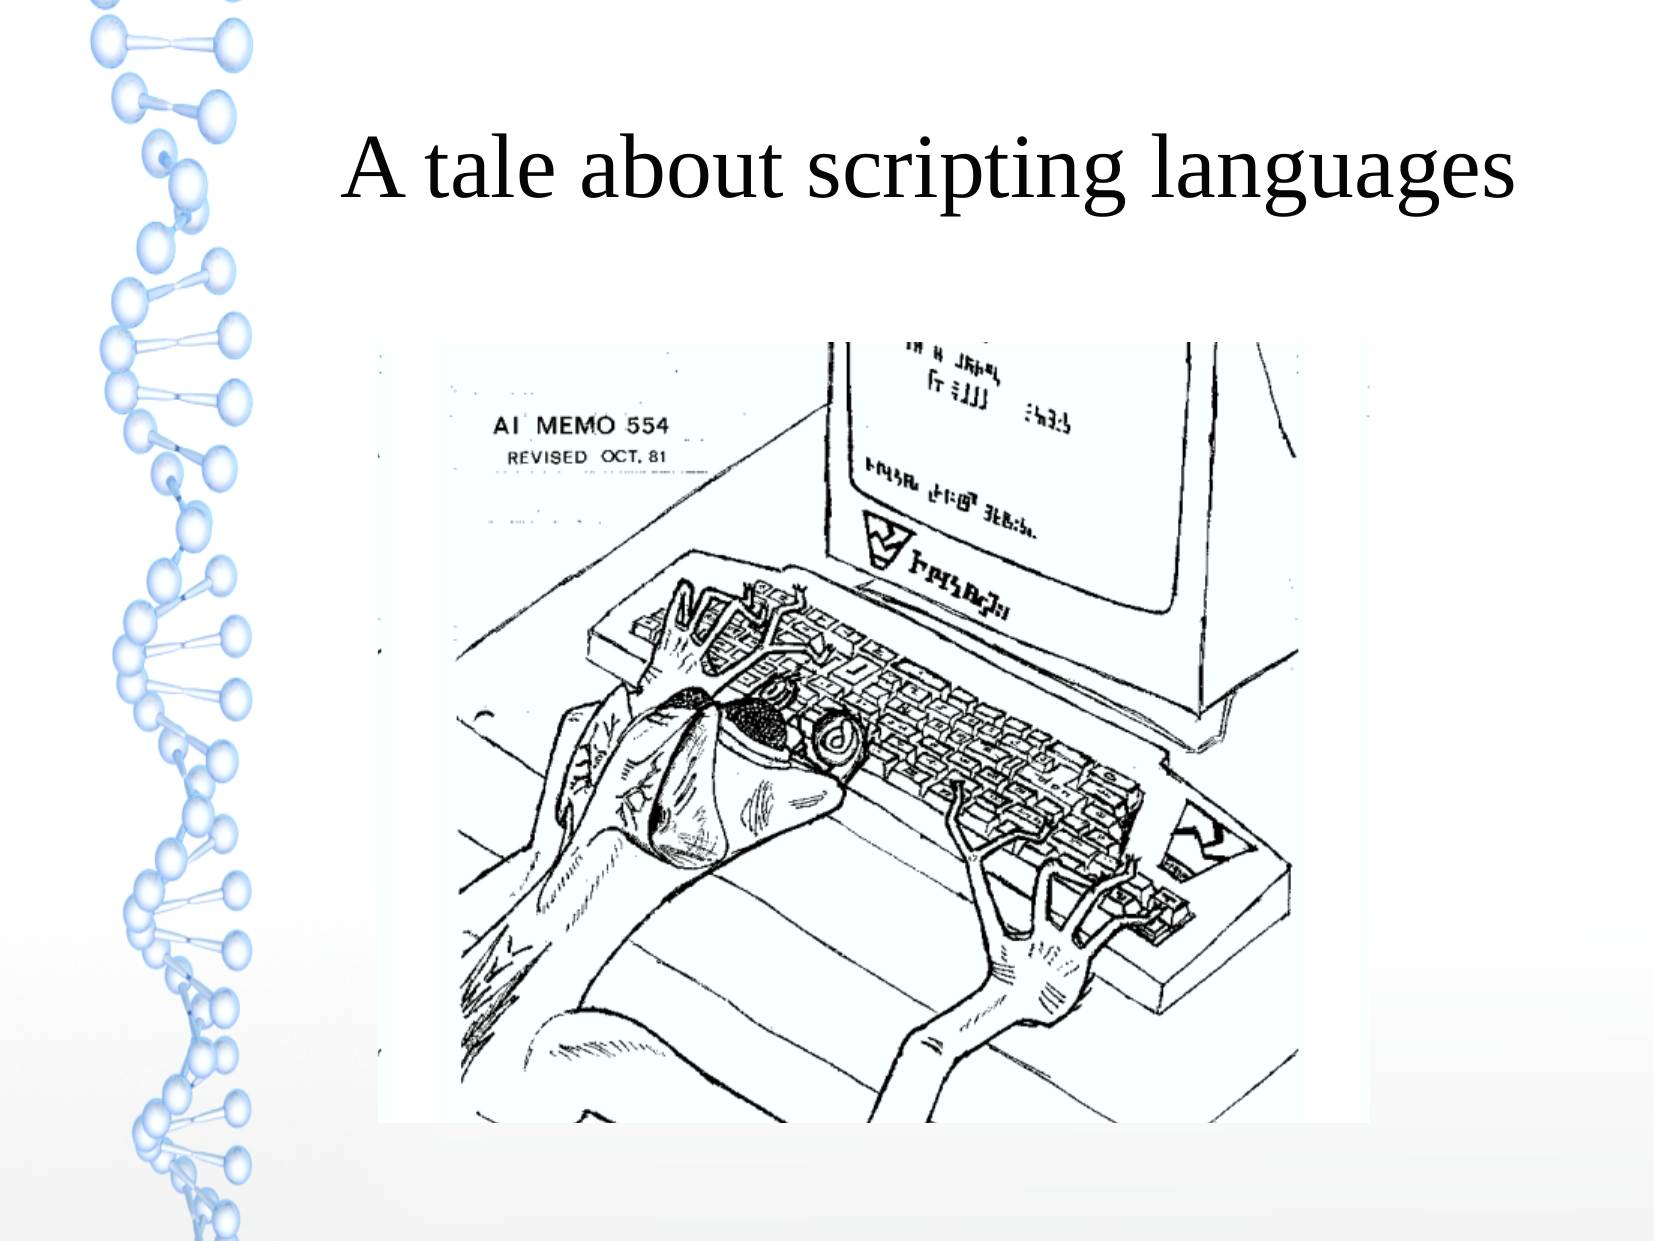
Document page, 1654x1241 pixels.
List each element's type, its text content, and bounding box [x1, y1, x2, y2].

subtitle [377, 342, 1371, 1123]
title A tale about scripting languages [265, 89, 1595, 243]
picture [0, 0, 1654, 1241]
